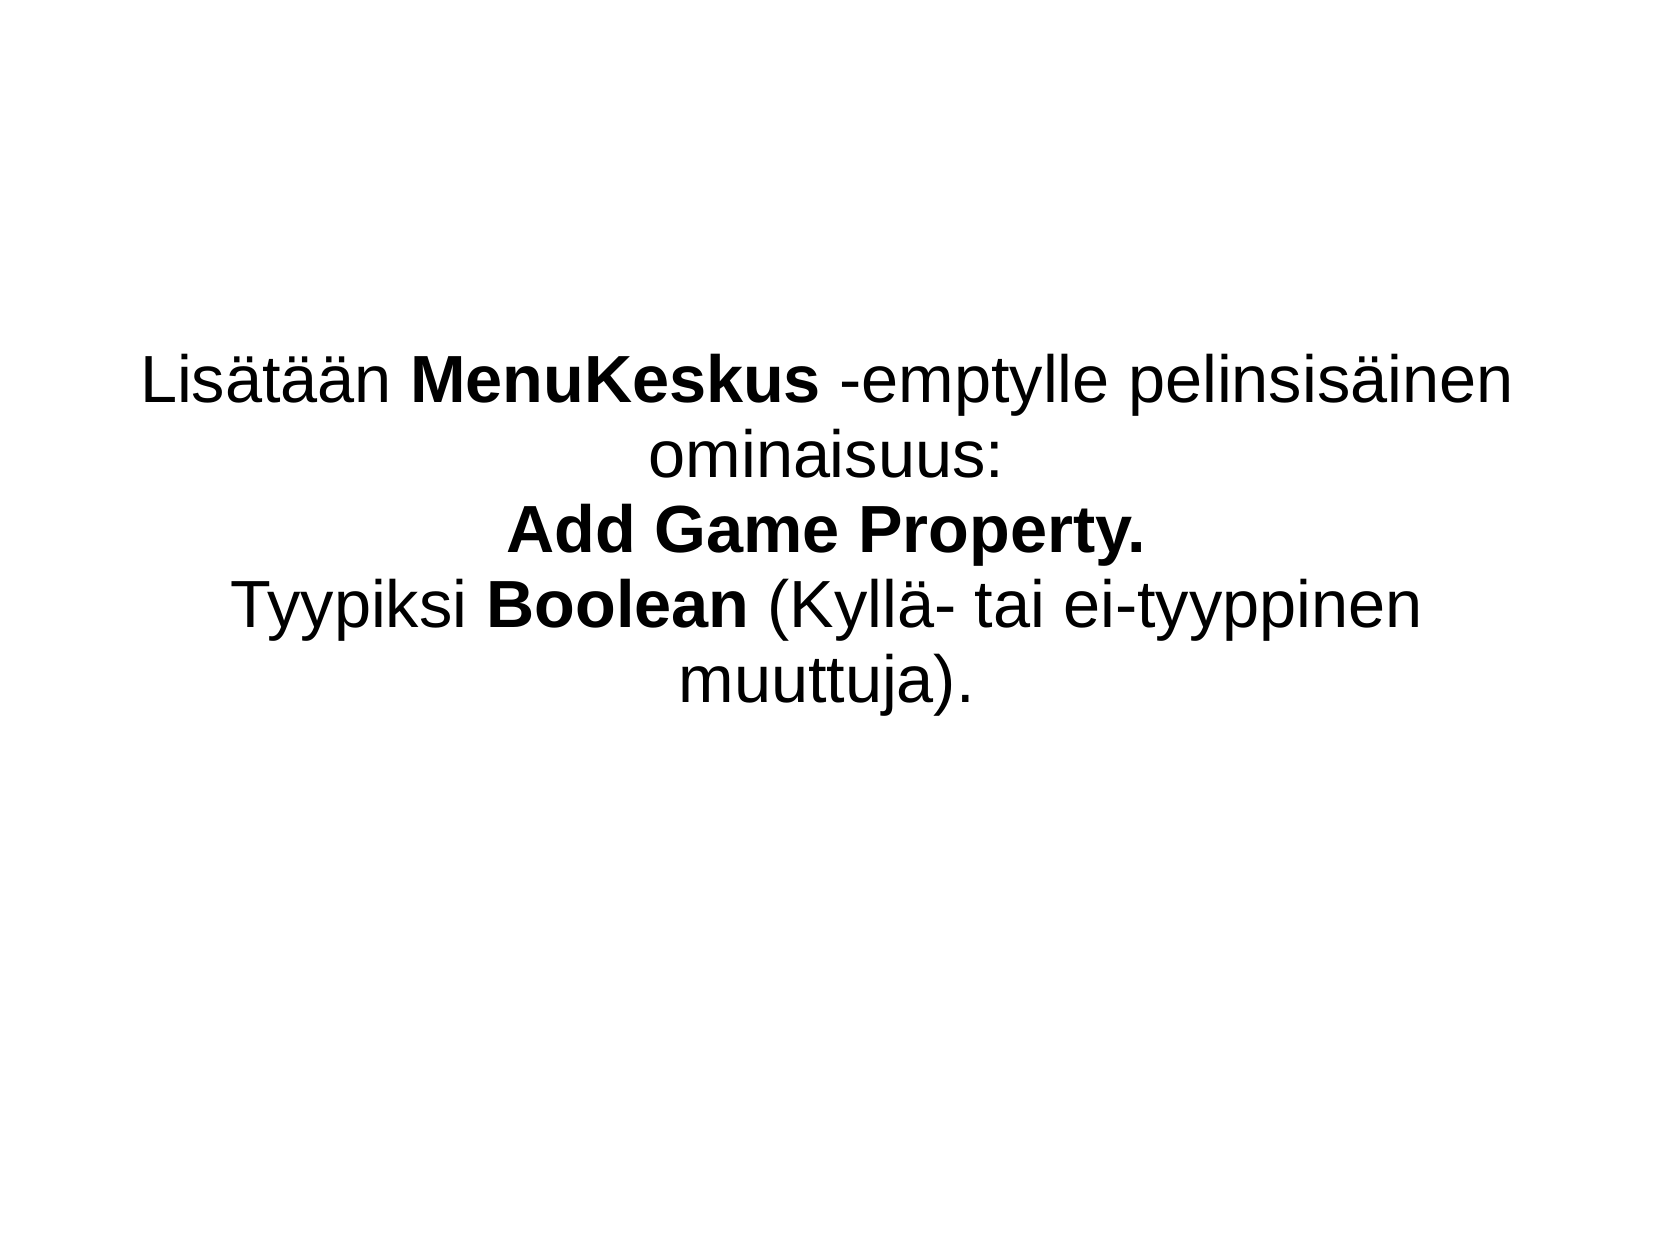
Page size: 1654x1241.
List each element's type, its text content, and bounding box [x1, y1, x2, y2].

subtitle Lisätään MenuKeskus -emptylle pelinsisäinen ominaisuus: Add Game Property. Tyypiksi Boolean (Kyllä- tai ei-tyyppinen muuttuja). [82, 49, 1571, 1010]
